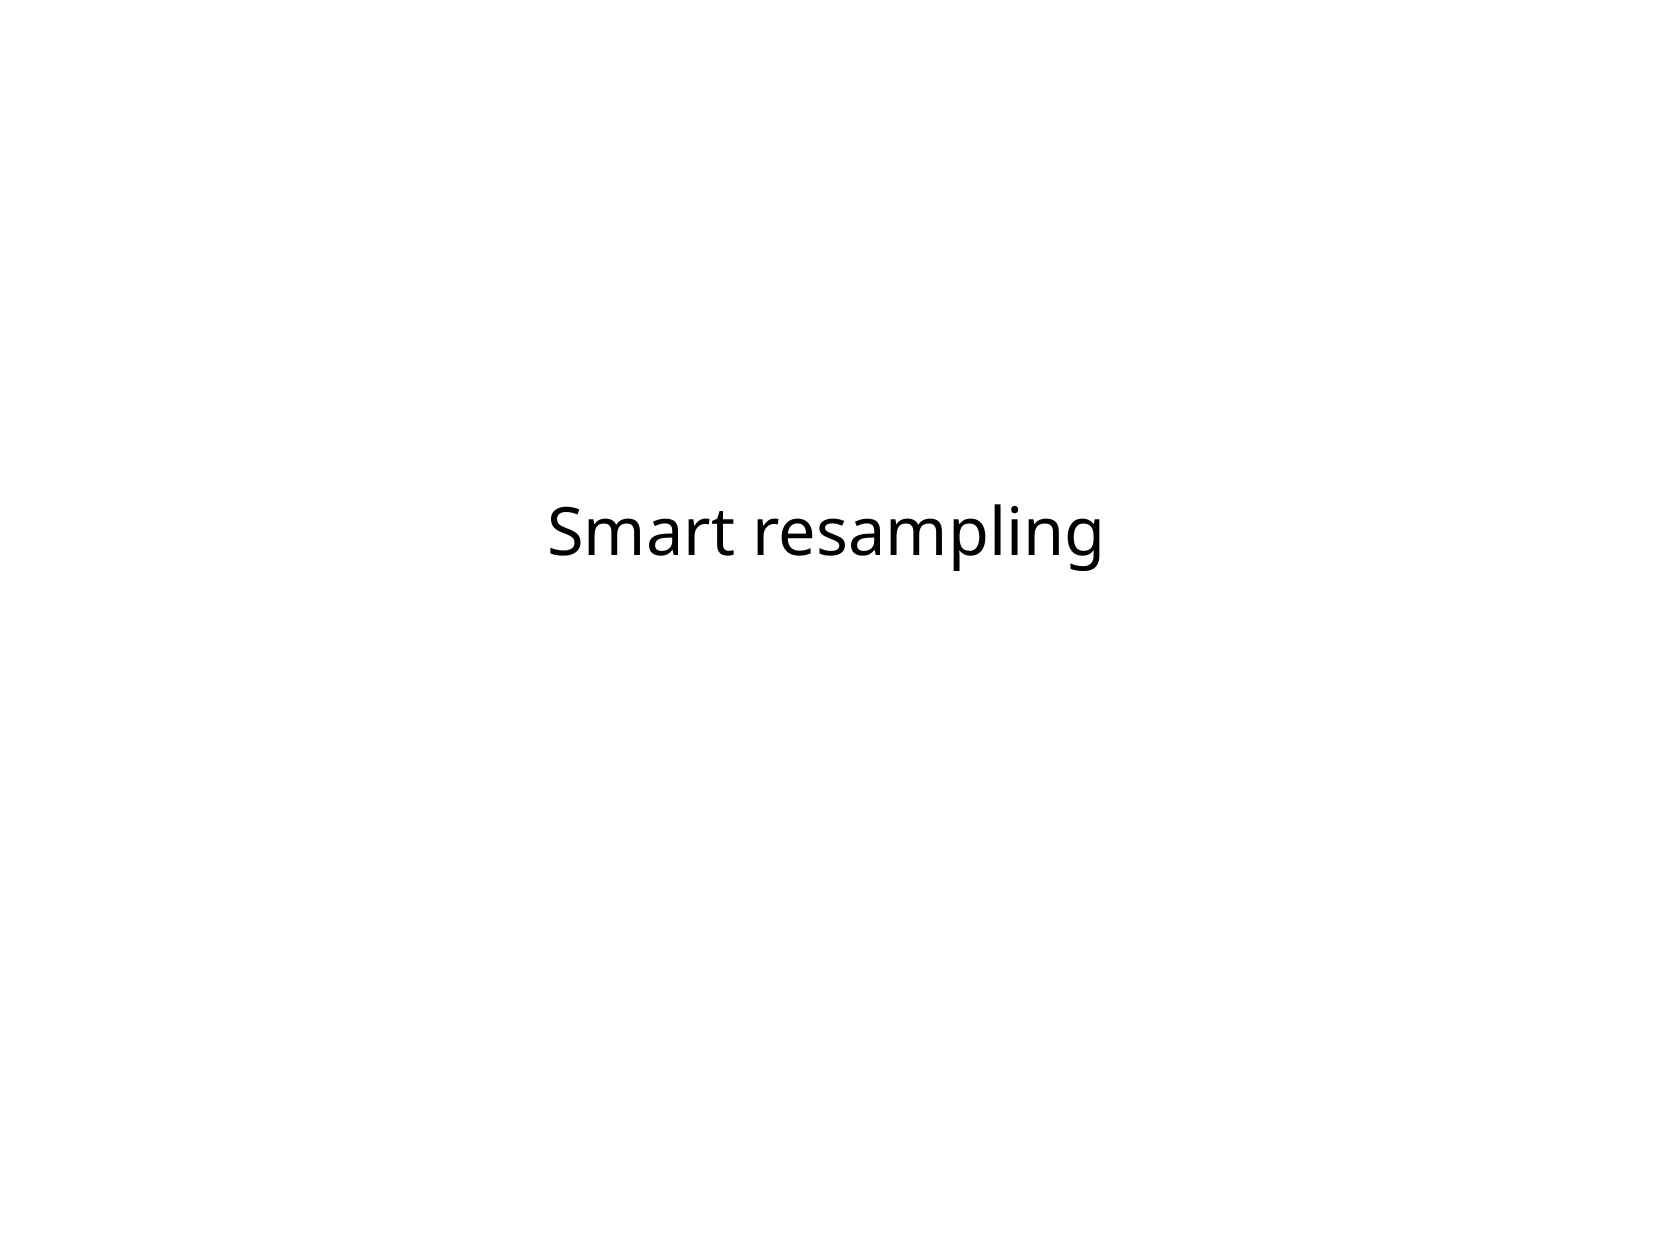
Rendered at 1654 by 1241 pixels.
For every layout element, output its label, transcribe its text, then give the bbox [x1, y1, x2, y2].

subtitle Smart resampling [82, 49, 1571, 1010]
